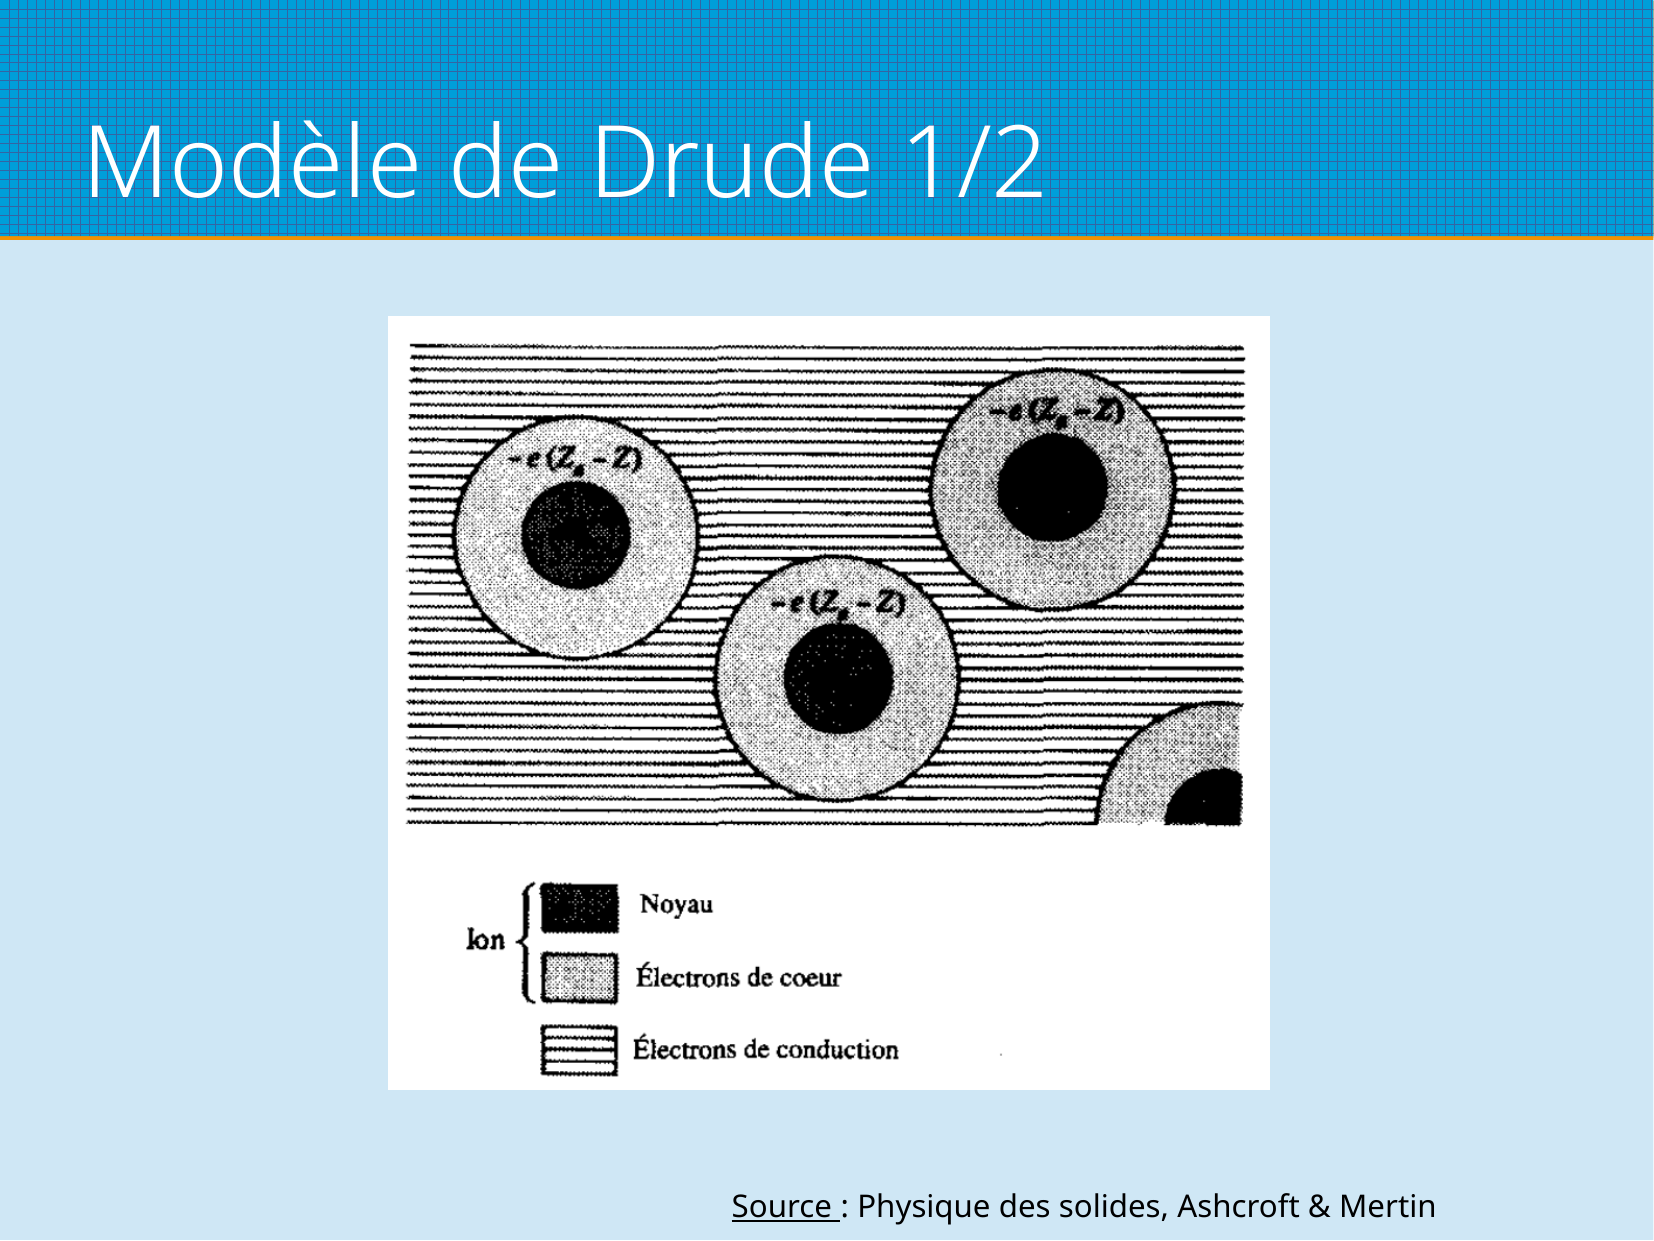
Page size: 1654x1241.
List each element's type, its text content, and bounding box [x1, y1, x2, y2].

picture [388, 316, 1270, 1090]
text_box Source : Physique des solides, Ashcroft & Mertin [725, 1179, 1654, 1232]
title Modèle de Drude 1/2 [82, 19, 1571, 227]
